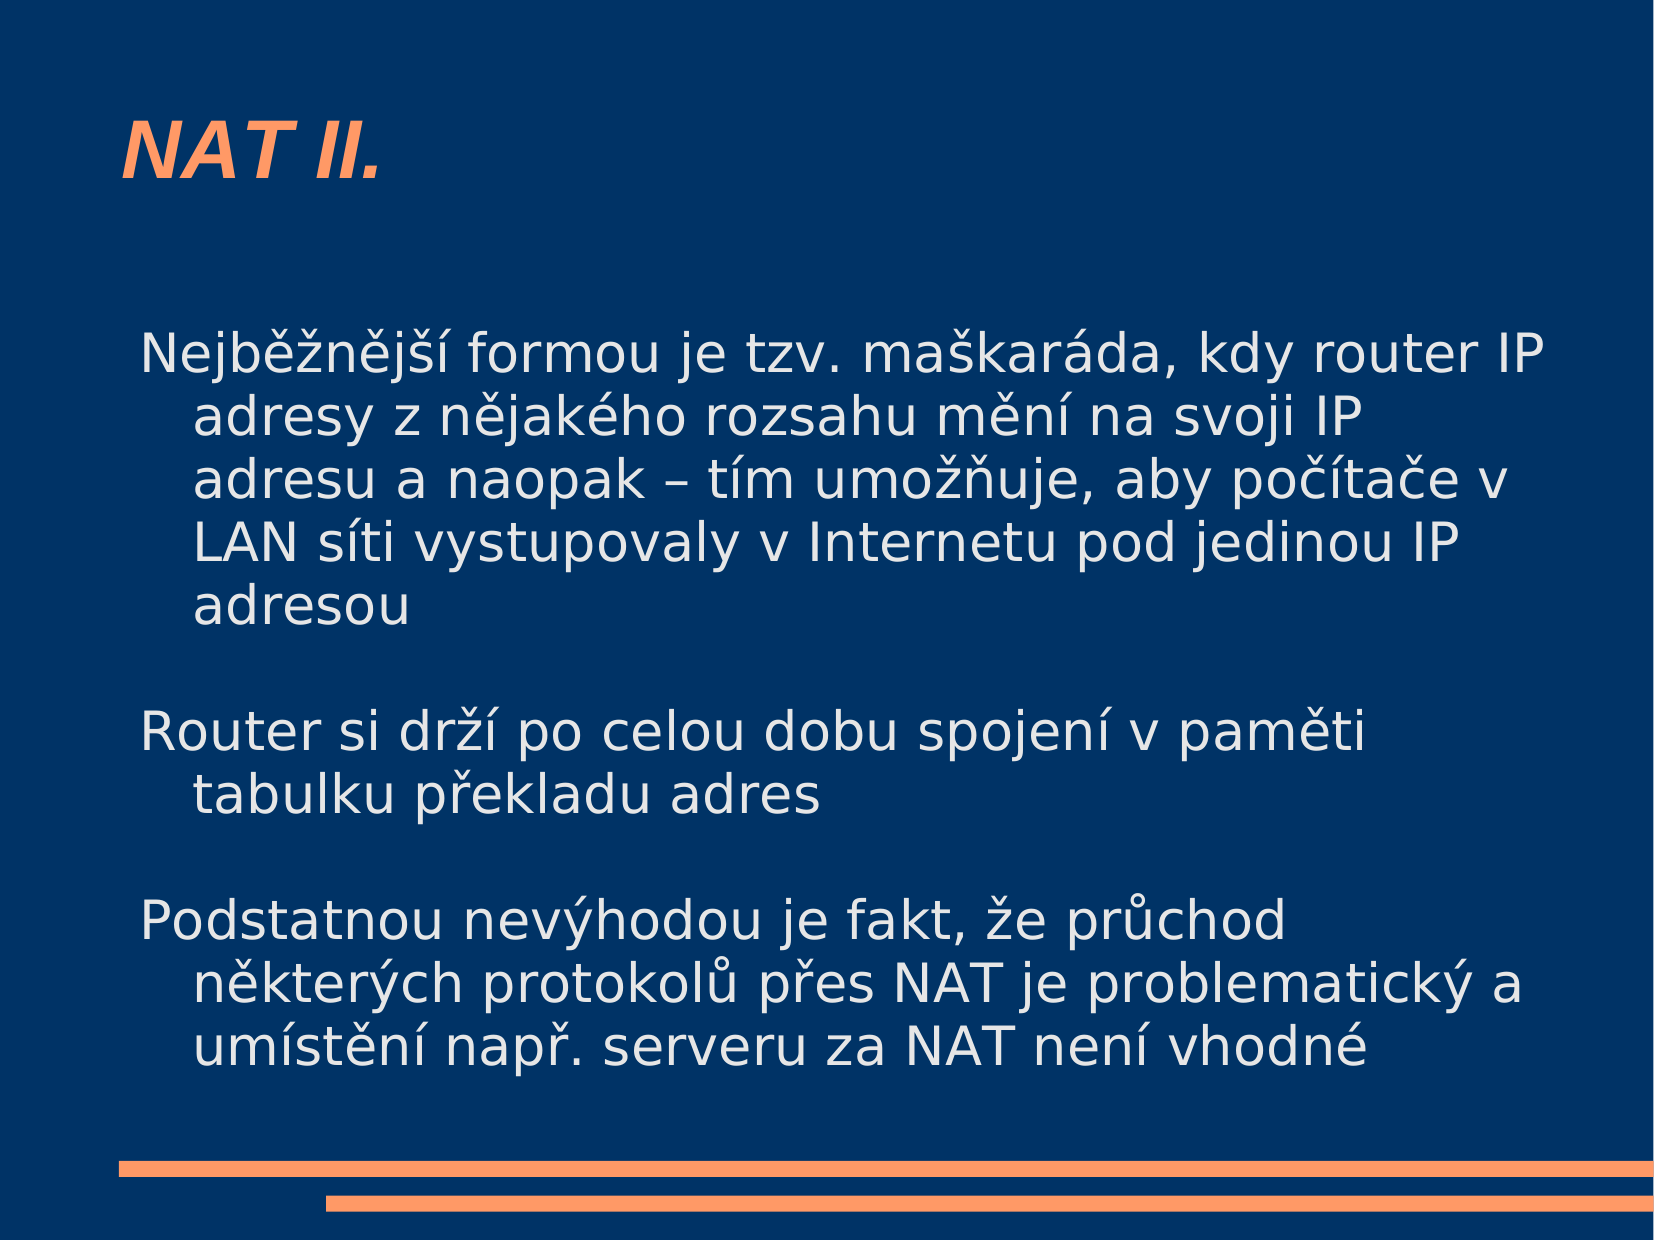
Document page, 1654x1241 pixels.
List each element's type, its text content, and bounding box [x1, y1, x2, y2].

list Nejběžnější formou je tzv. maškaráda, kdy router IP adresy z nějakého rozsahu mění na svoji IP adresu a naopak – tím umožňuje, aby počítače v LAN síti vystupovaly v Internetu pod jedinou IP adresou Router si drží po celou dobu spojení v paměti tabulku překladu adres Podstatnou nevýhodou je fakt, že průchod některých protokolů přes NAT je problematický a umístění např. serveru za NAT není vhodné [121, 322, 1561, 1133]
title NAT II. [121, 46, 1534, 254]
